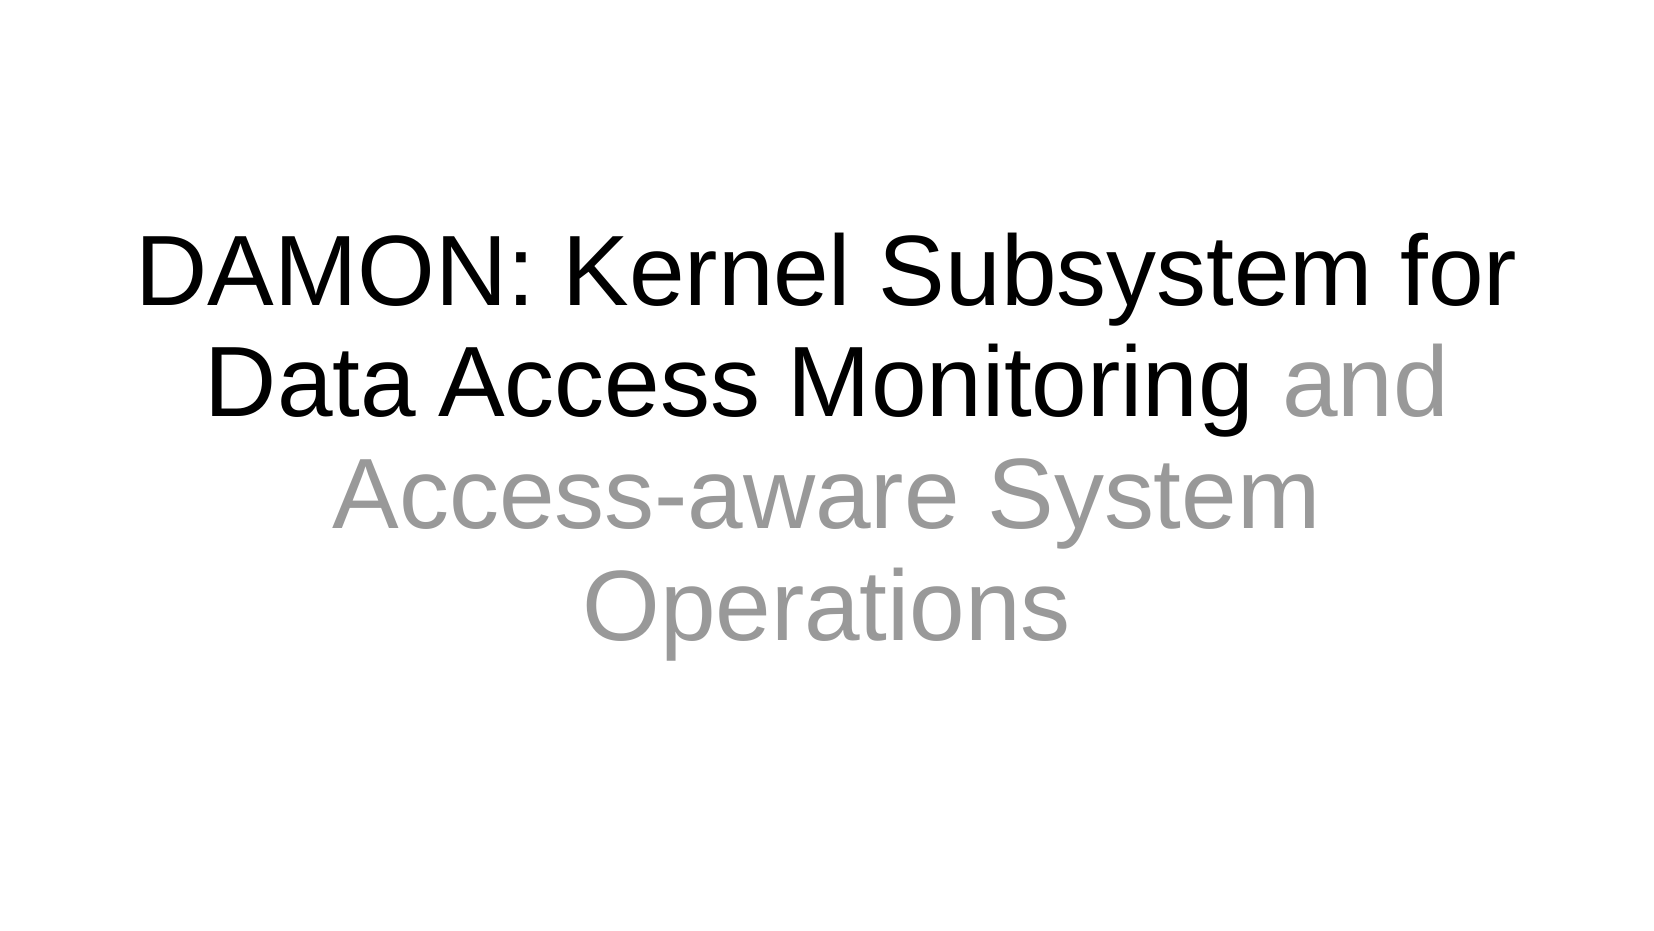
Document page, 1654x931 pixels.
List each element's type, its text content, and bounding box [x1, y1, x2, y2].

text_box DAMON: Kernel Subsystem for Data Access Monitoring and Access-aware System Operations [82, 108, 1571, 767]
